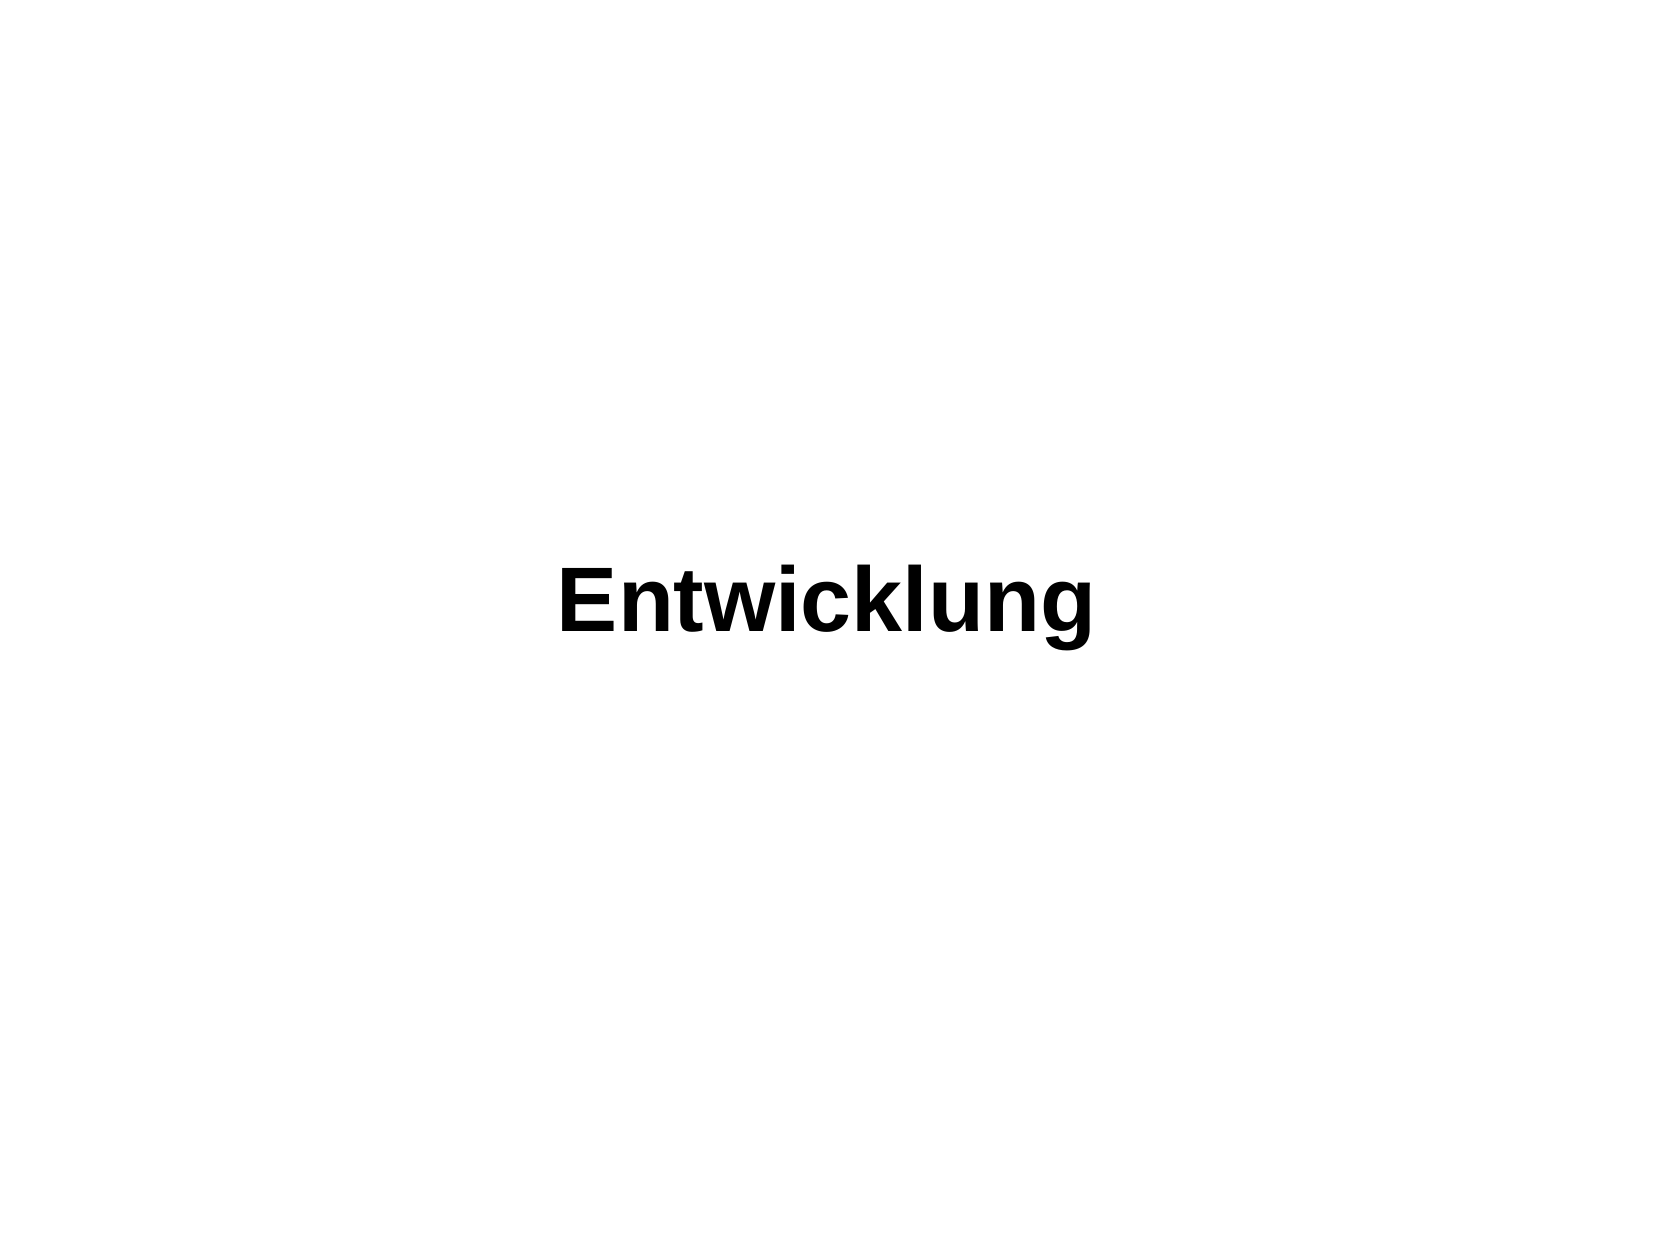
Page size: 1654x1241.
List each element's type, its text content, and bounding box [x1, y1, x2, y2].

title Entwicklung [82, 496, 1571, 704]
